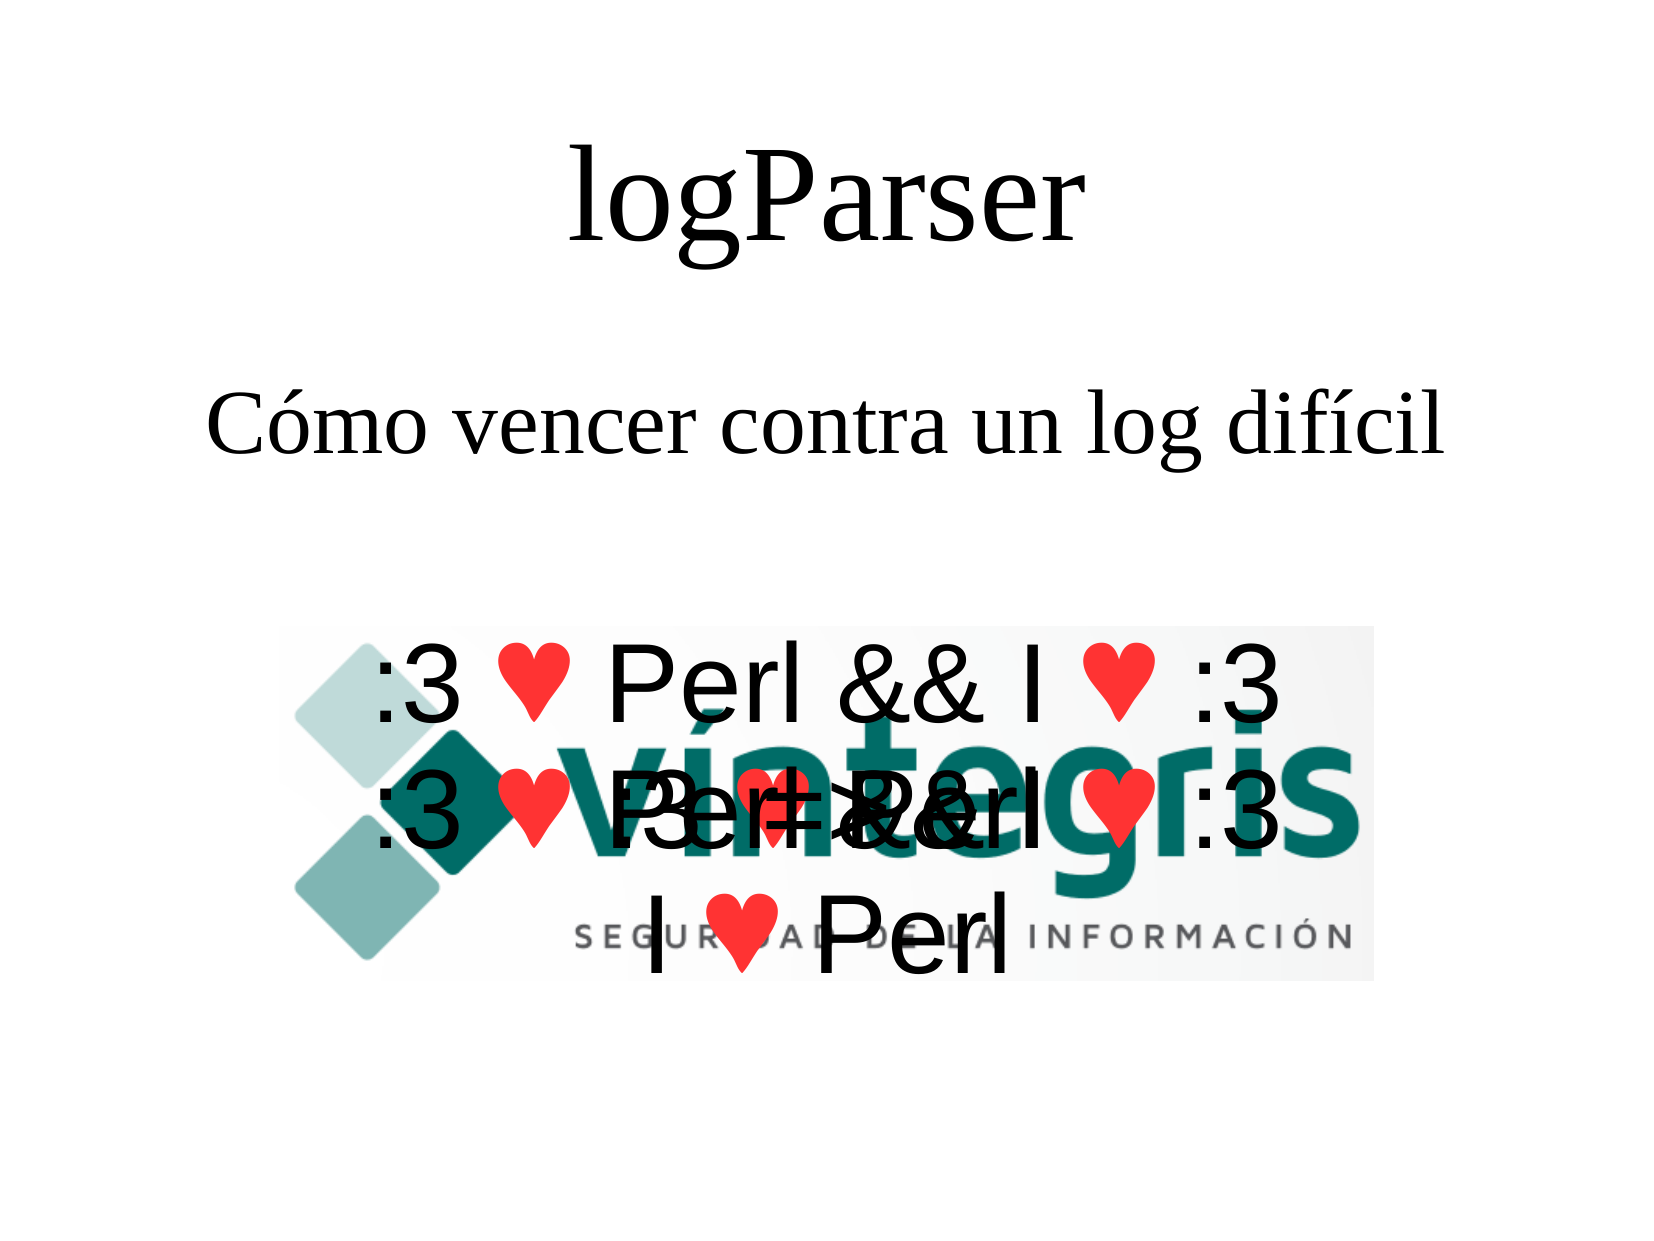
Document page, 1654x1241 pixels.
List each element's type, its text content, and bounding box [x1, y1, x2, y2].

text_box :3  Perl && I  :3 => I  Perl [82, 449, 1571, 1170]
title logParser Cómo vencer contra un log difícil [76, 75, 1577, 517]
